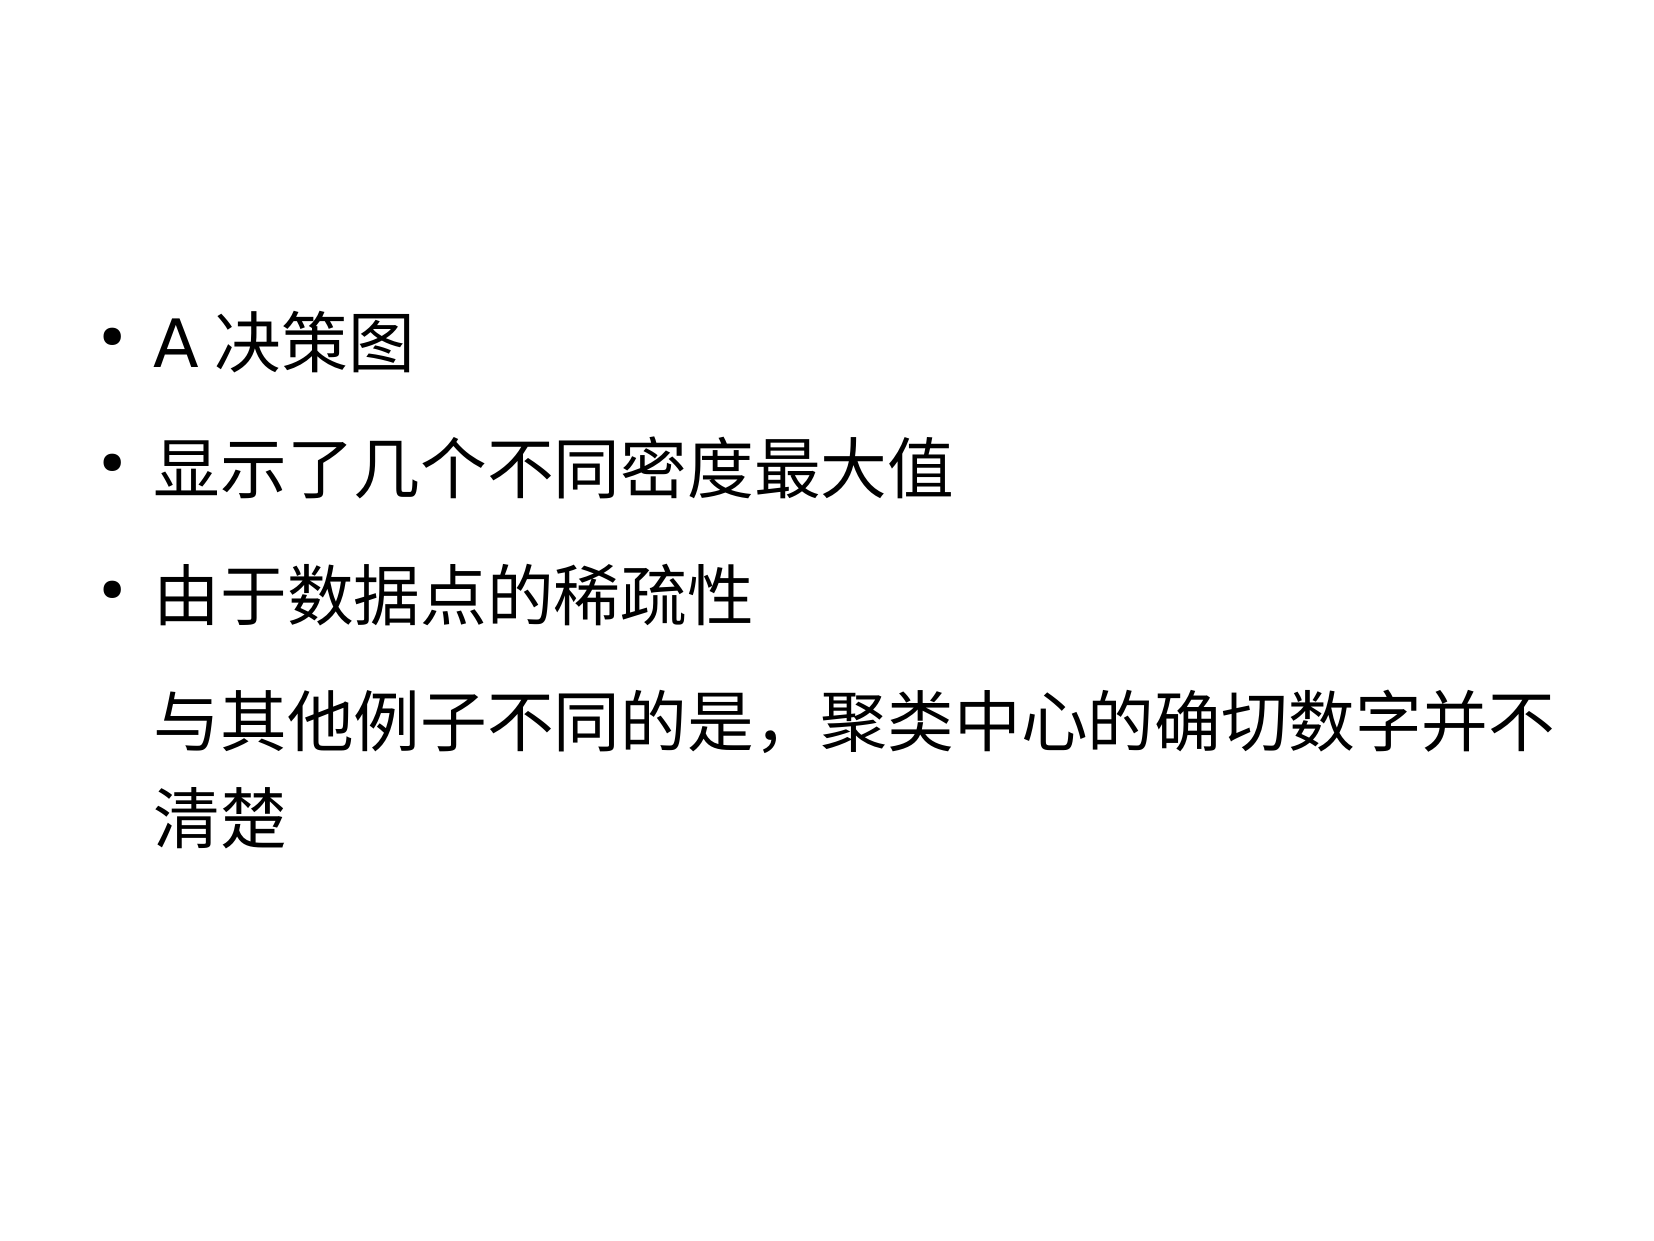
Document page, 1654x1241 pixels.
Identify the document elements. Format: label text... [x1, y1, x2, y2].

list A决策图 显示了几个不同密度最大值 由于数据点的稀疏性 与其他例子不同的是，聚类中心的确切数字并不清楚 [82, 290, 1571, 1010]
